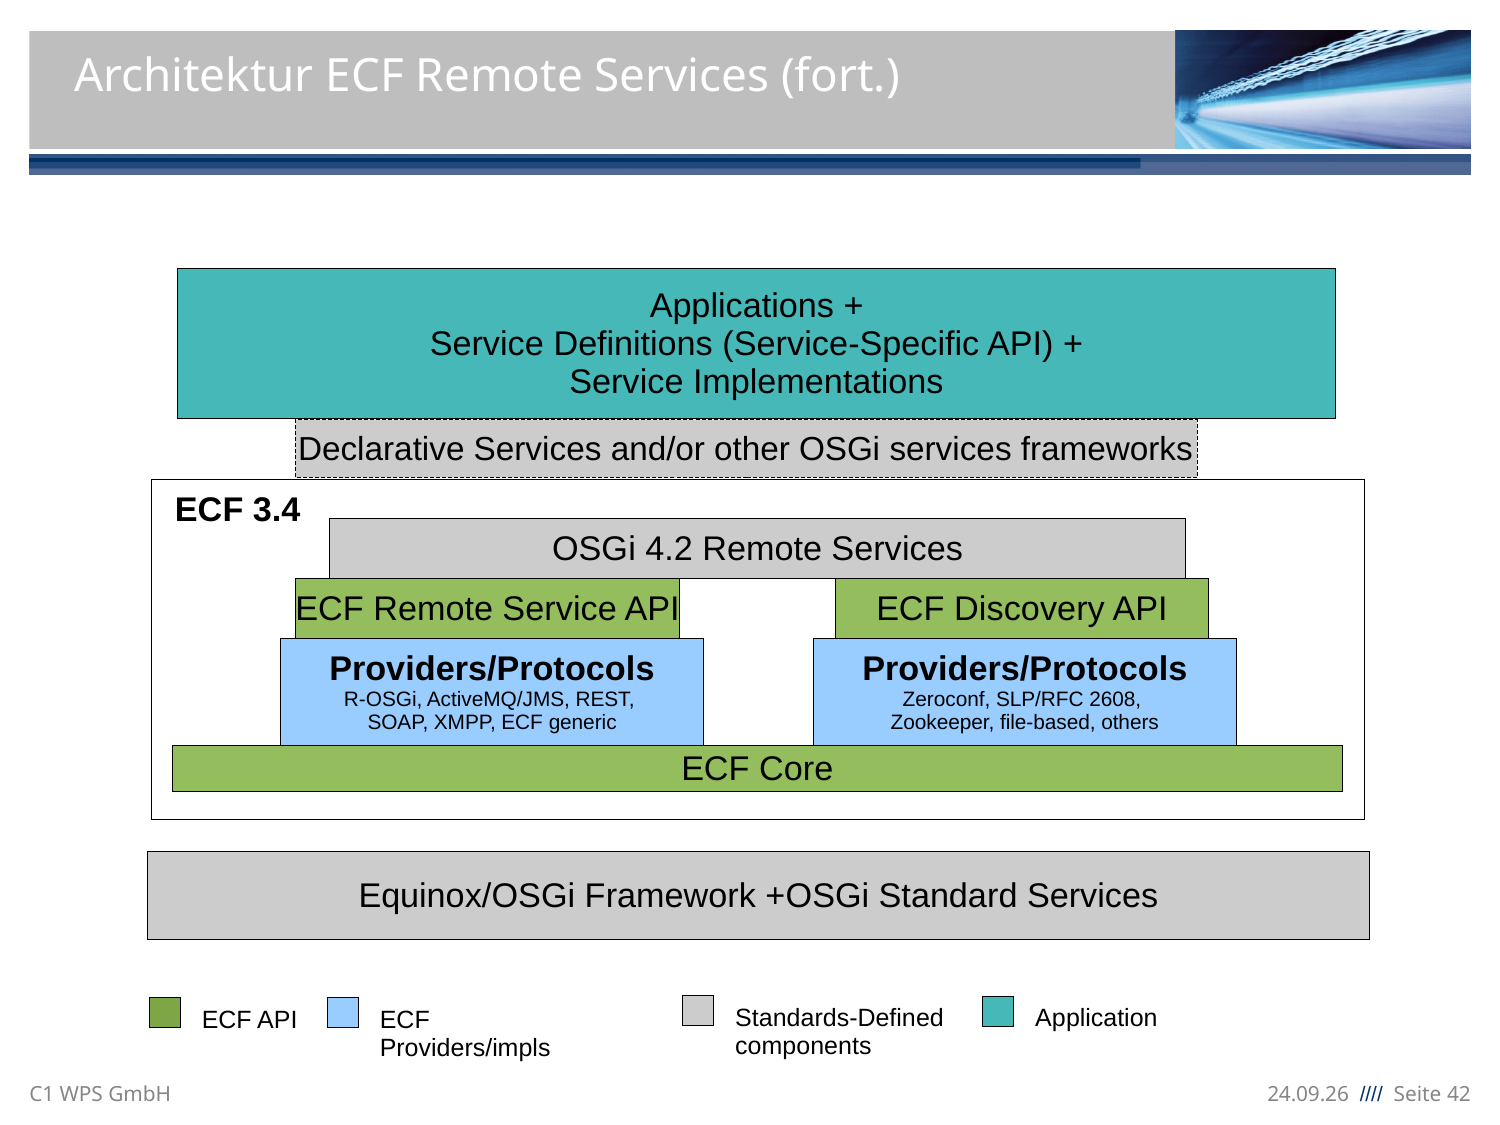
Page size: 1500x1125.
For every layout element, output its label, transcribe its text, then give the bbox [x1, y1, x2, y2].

text_box ECF API [187, 998, 332, 1041]
text_box ECF Providers/impls [364, 998, 593, 1069]
text_box ECF 3.4 [160, 482, 316, 538]
text_box Standards-Defined components [720, 996, 1012, 1068]
text_box OSGi 4.2 Remote Services [329, 518, 1186, 579]
picture [29, 154, 1471, 175]
title Architektur ECF Remote Services (fort.) [29, 31, 1176, 149]
text_box Equinox/OSGi Framework +OSGi Standard Services [147, 851, 1370, 940]
text_box [151, 479, 1365, 820]
text_box ECF Core [172, 745, 1343, 792]
text_box Applications + Service Definitions (Service-Specific API) + Service Implementations [177, 268, 1336, 419]
text_box [982, 996, 1014, 1027]
text_box [327, 997, 359, 1028]
text_box Declarative Services and/or other OSGi services frameworks [295, 419, 1198, 478]
text_box Application [1020, 996, 1312, 1040]
text_box [149, 997, 181, 1028]
text_box ECF Remote Service API [295, 578, 680, 639]
text_box ECF Discovery API [835, 578, 1209, 639]
text_box Providers/Protocols R-OSGi, ActiveMQ/JMS, REST, SOAP, XMPP, ECF generic [280, 638, 704, 746]
text_box Providers/Protocols Zeroconf, SLP/RFC 2608, Zookeeper, file-based, others [813, 638, 1237, 746]
picture [1175, 30, 1471, 149]
text_box [682, 995, 714, 1026]
